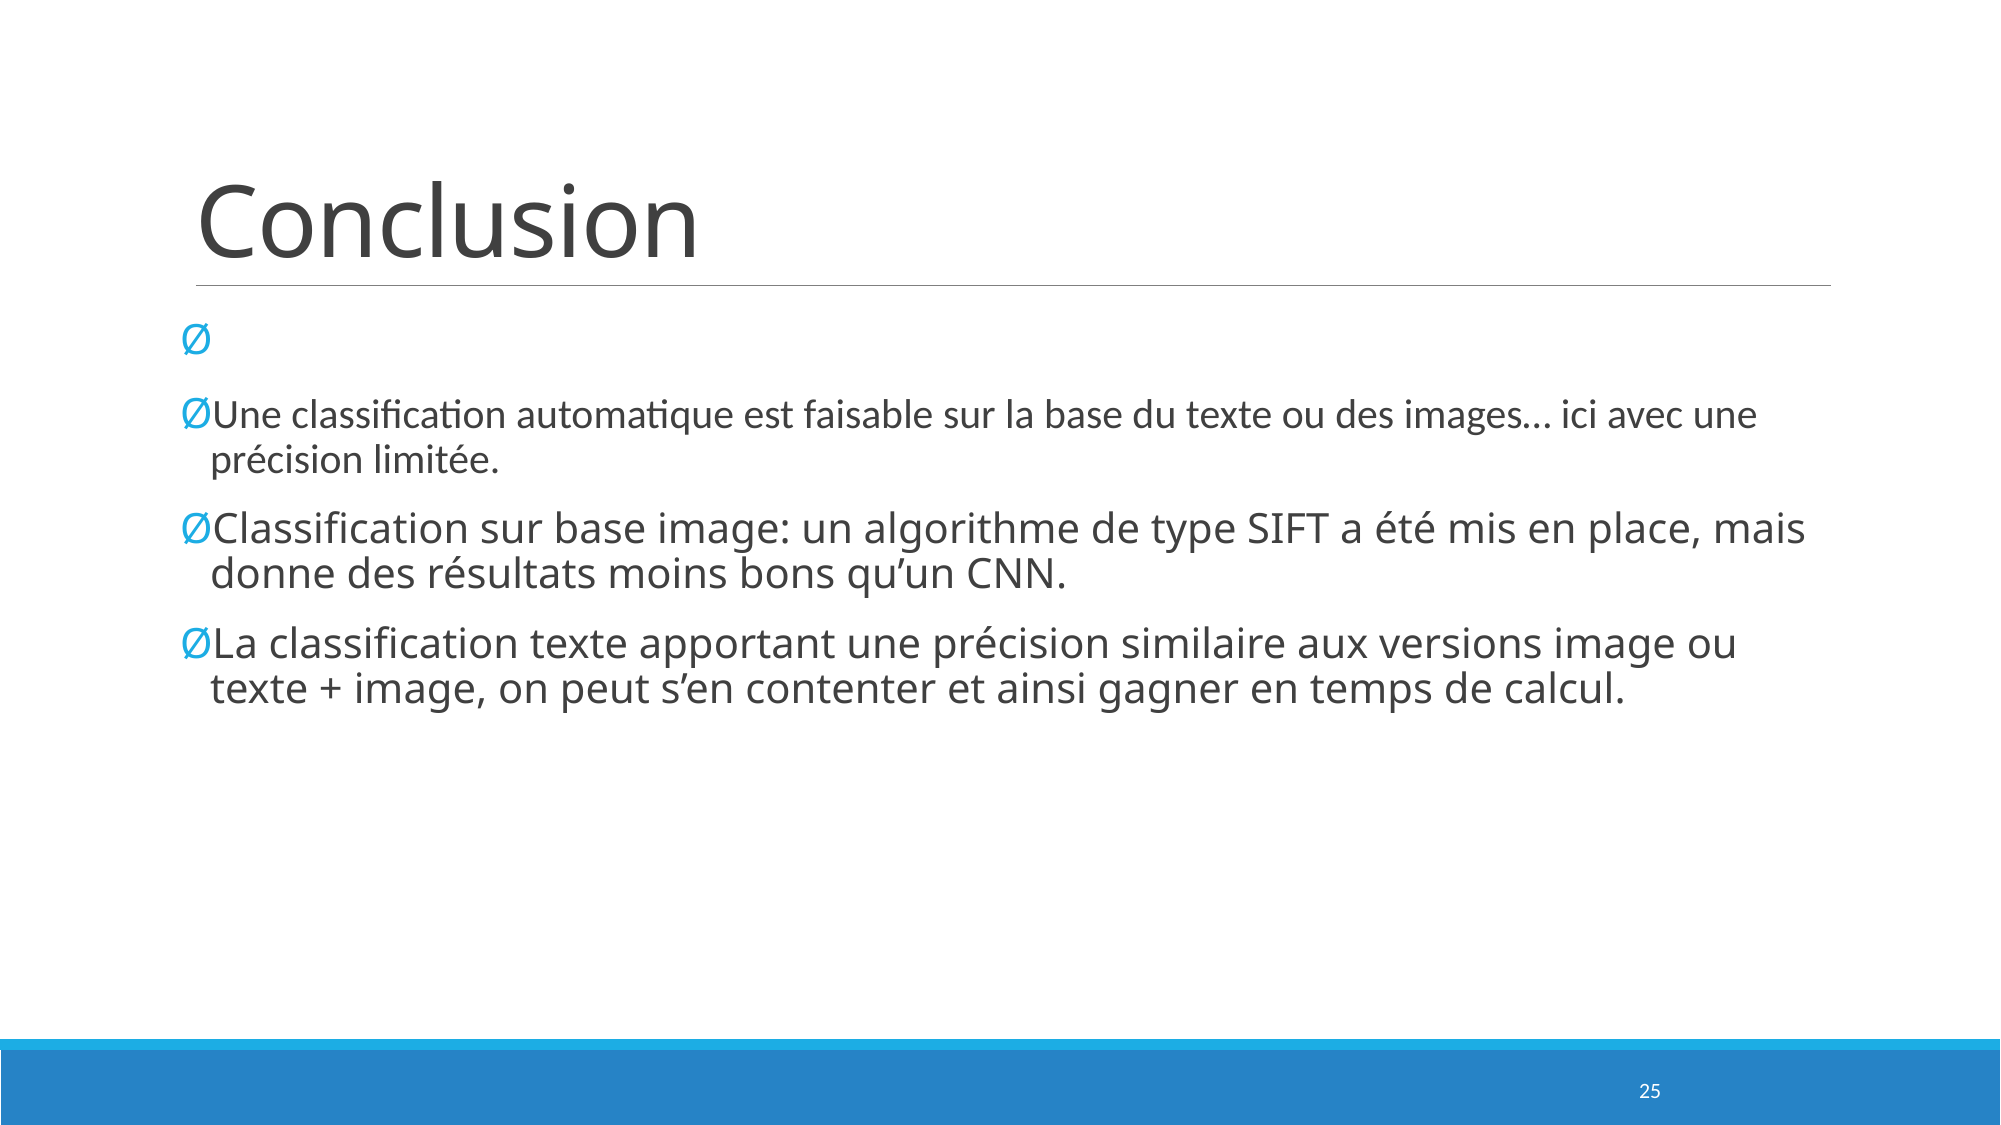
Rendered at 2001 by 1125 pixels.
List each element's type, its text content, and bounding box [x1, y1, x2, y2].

title Conclusion [180, 47, 1831, 286]
list Une classification automatique est faisable sur la base du texte ou des images… ici avec une précision limitée. Classification sur base image: un algorithme de type SIFT a été mis en place, mais donne des résultats moins bons qu’un CNN. La classification texte apportant une précision similaire aux versions image ou texte + image, on peut s’en contenter et ainsi gagner en temps de calcul. [180, 302, 1831, 963]
text_box [1624, 1059, 1840, 1120]
